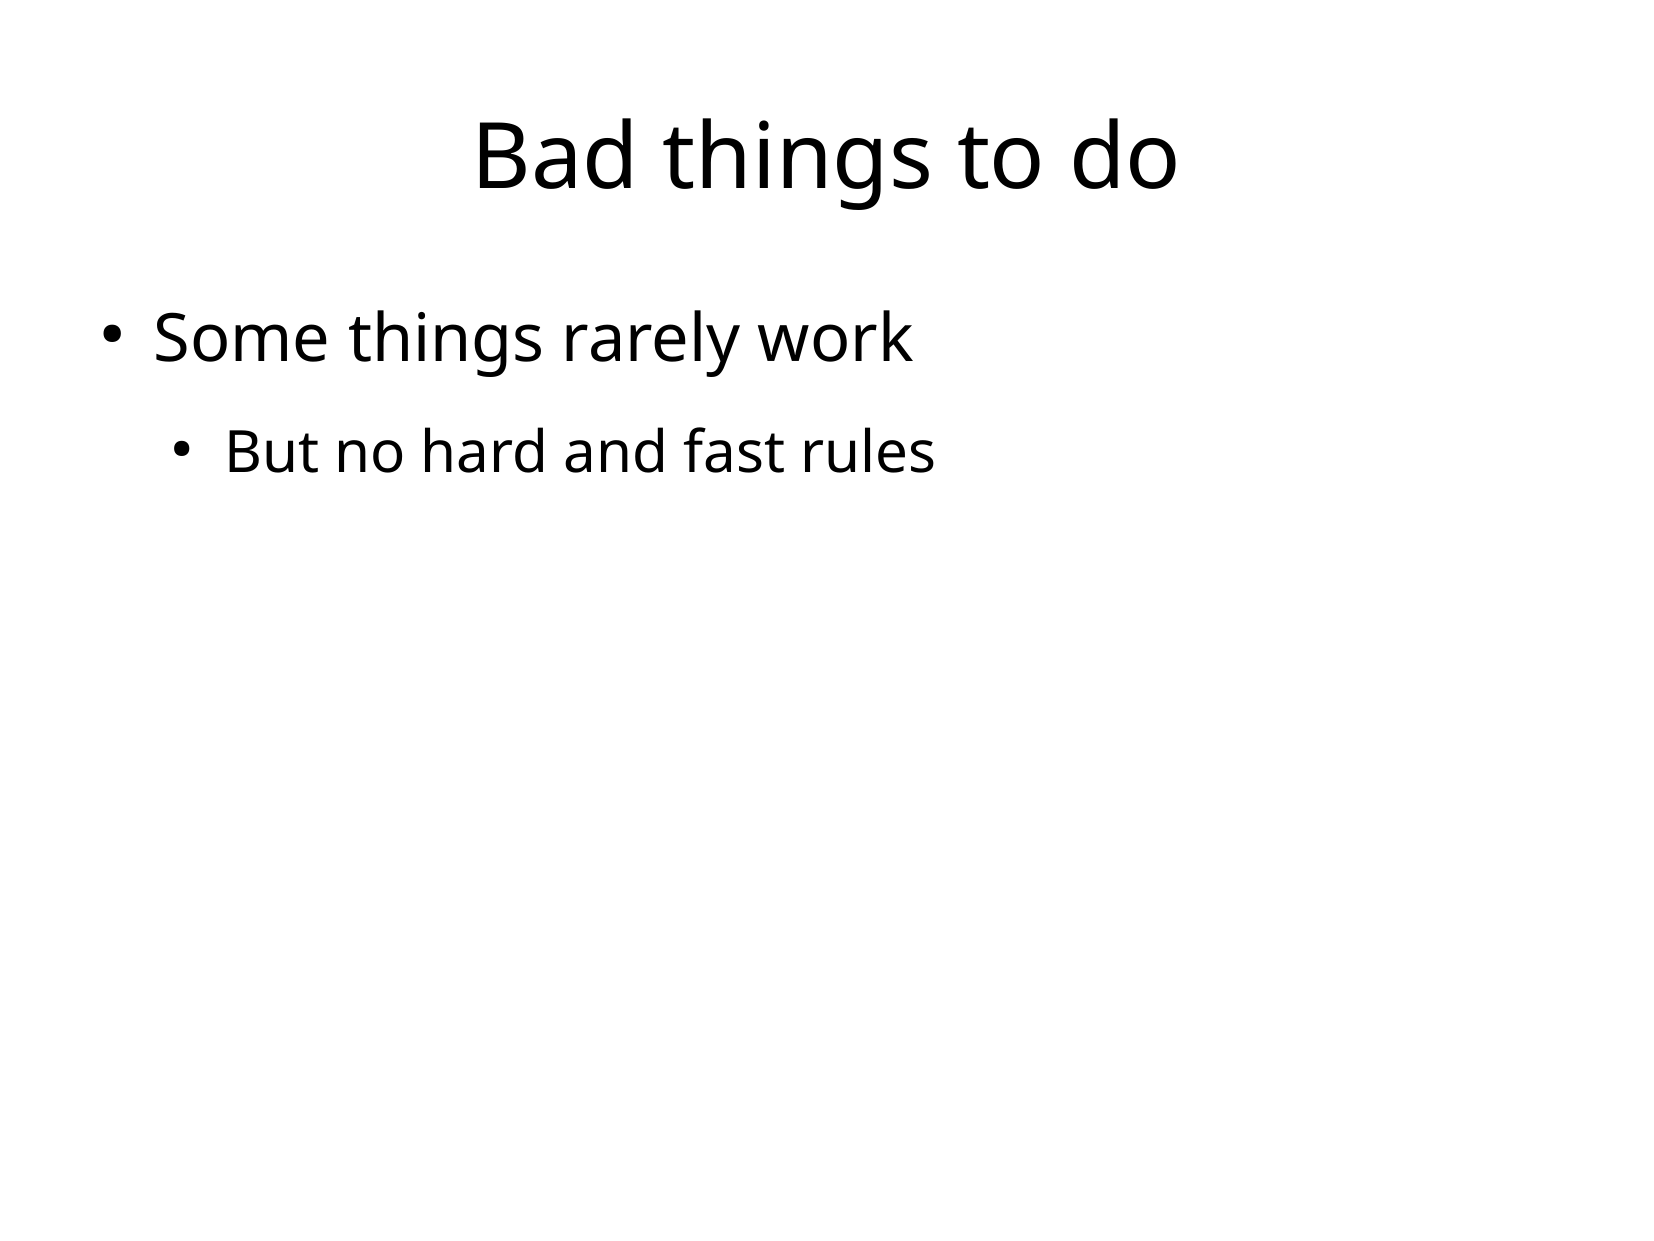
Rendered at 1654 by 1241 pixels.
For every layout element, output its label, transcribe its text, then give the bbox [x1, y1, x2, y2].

title Bad things to do [82, 49, 1571, 257]
list Some things rarely work But no hard and fast rules [82, 290, 1571, 1109]
